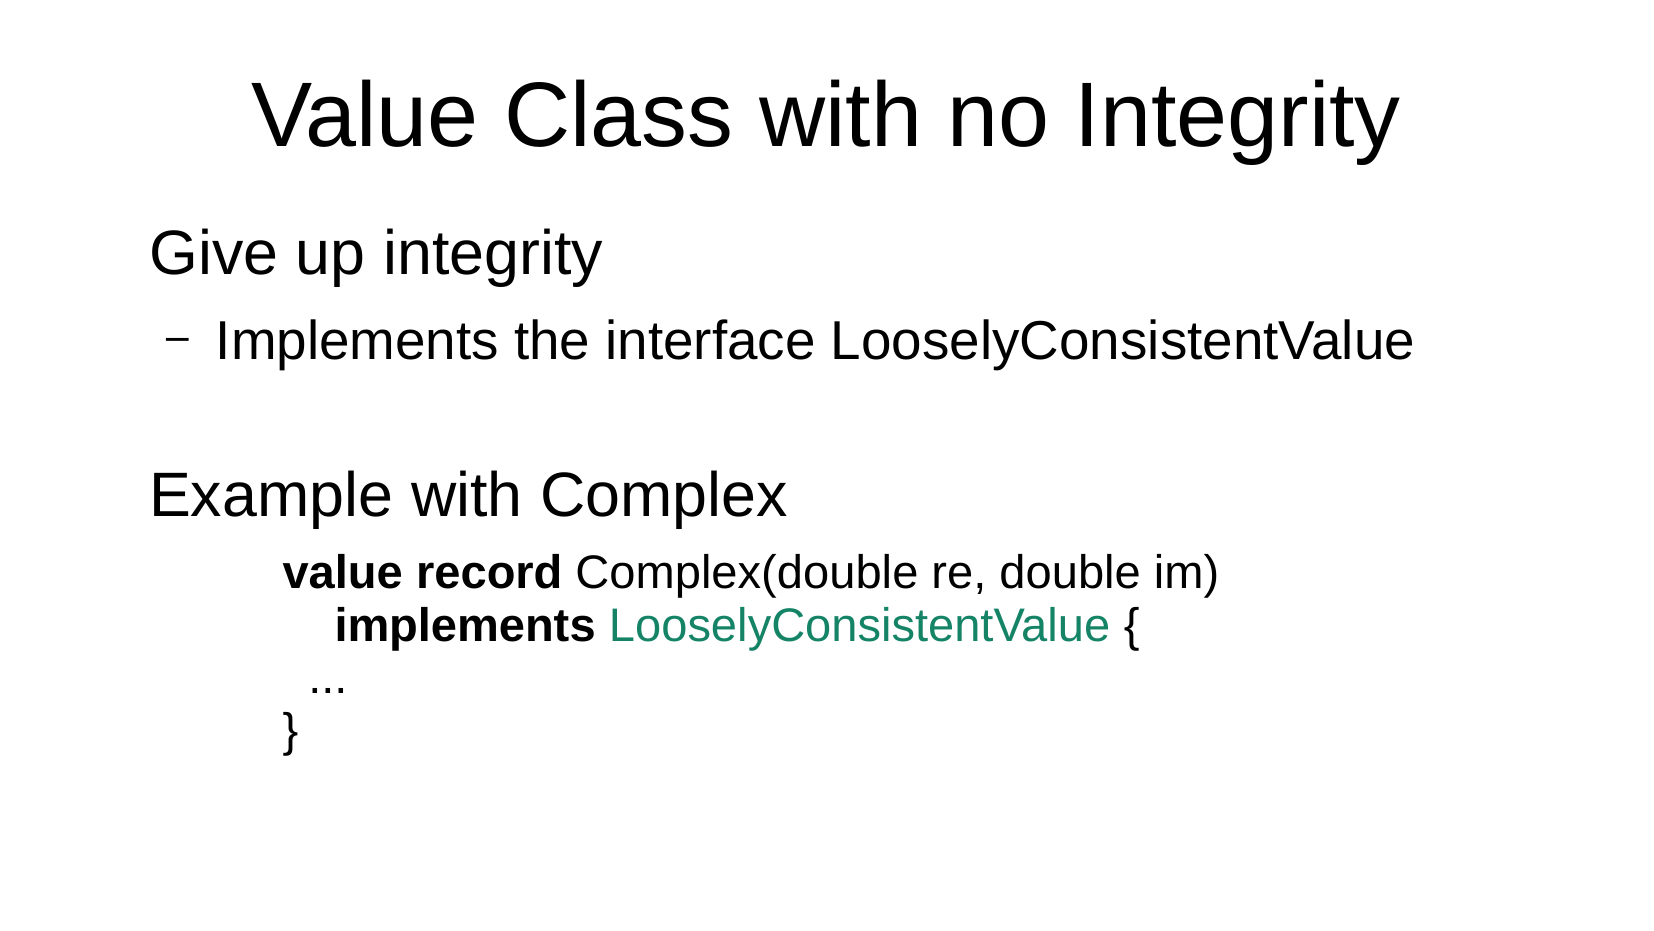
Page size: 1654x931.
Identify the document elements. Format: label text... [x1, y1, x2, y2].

title Value Class with no Integrity [82, 37, 1571, 193]
list Give up integrity Implements the interface LooselyConsistentValue Example with Complex value record Complex(double re, double im) implements LooselyConsistentValue { ... } [82, 217, 1571, 758]
